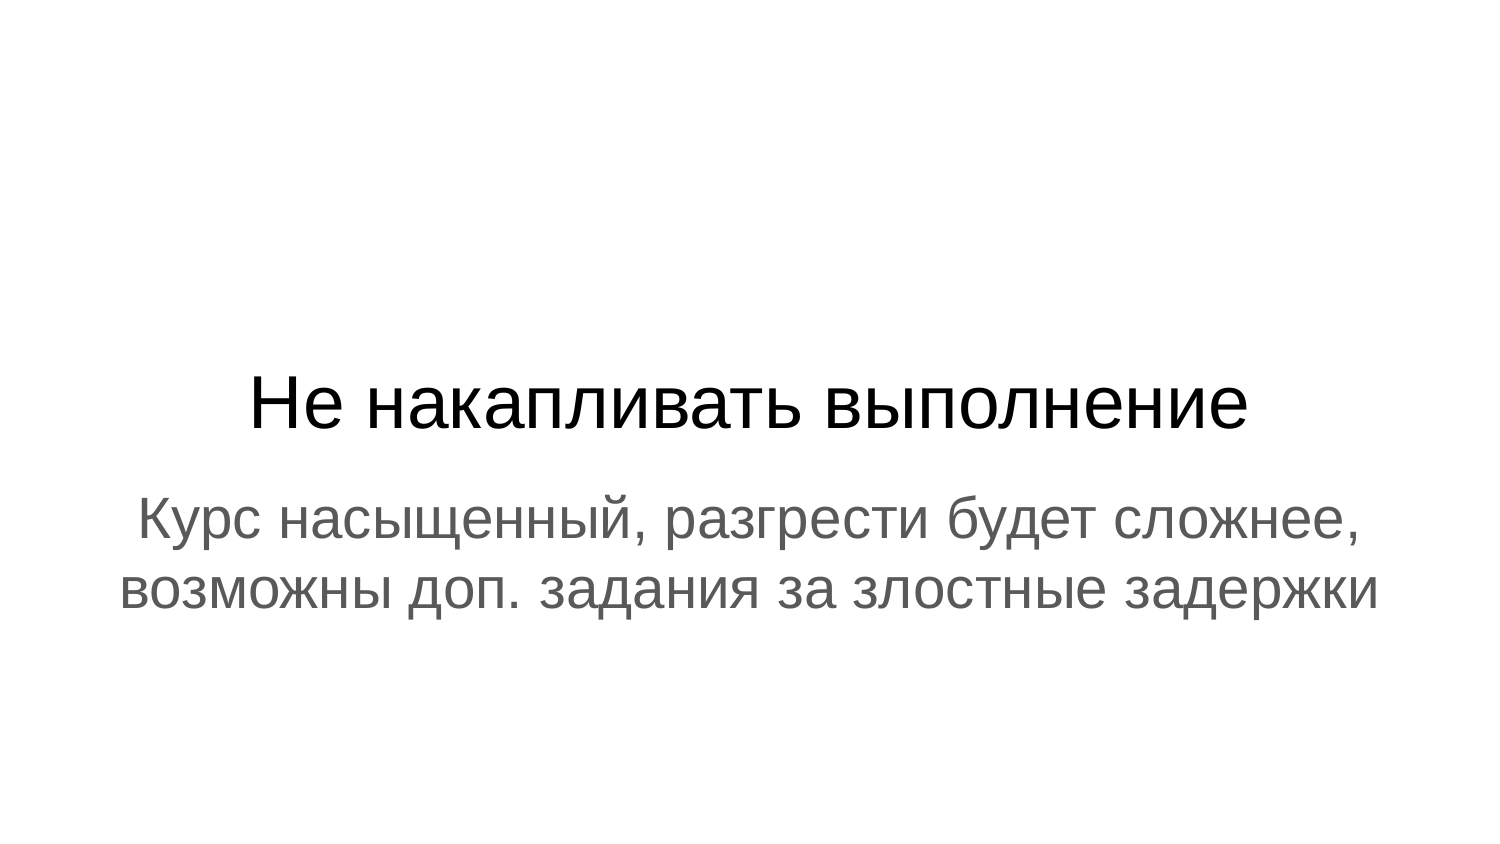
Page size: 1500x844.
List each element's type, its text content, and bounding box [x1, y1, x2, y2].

subtitle Курс насыщенный, разгрести будет сложнее, возможны доп. задания за злостные задержки [51, 464, 1449, 595]
title Не накапливать выполнение [51, 122, 1449, 459]
